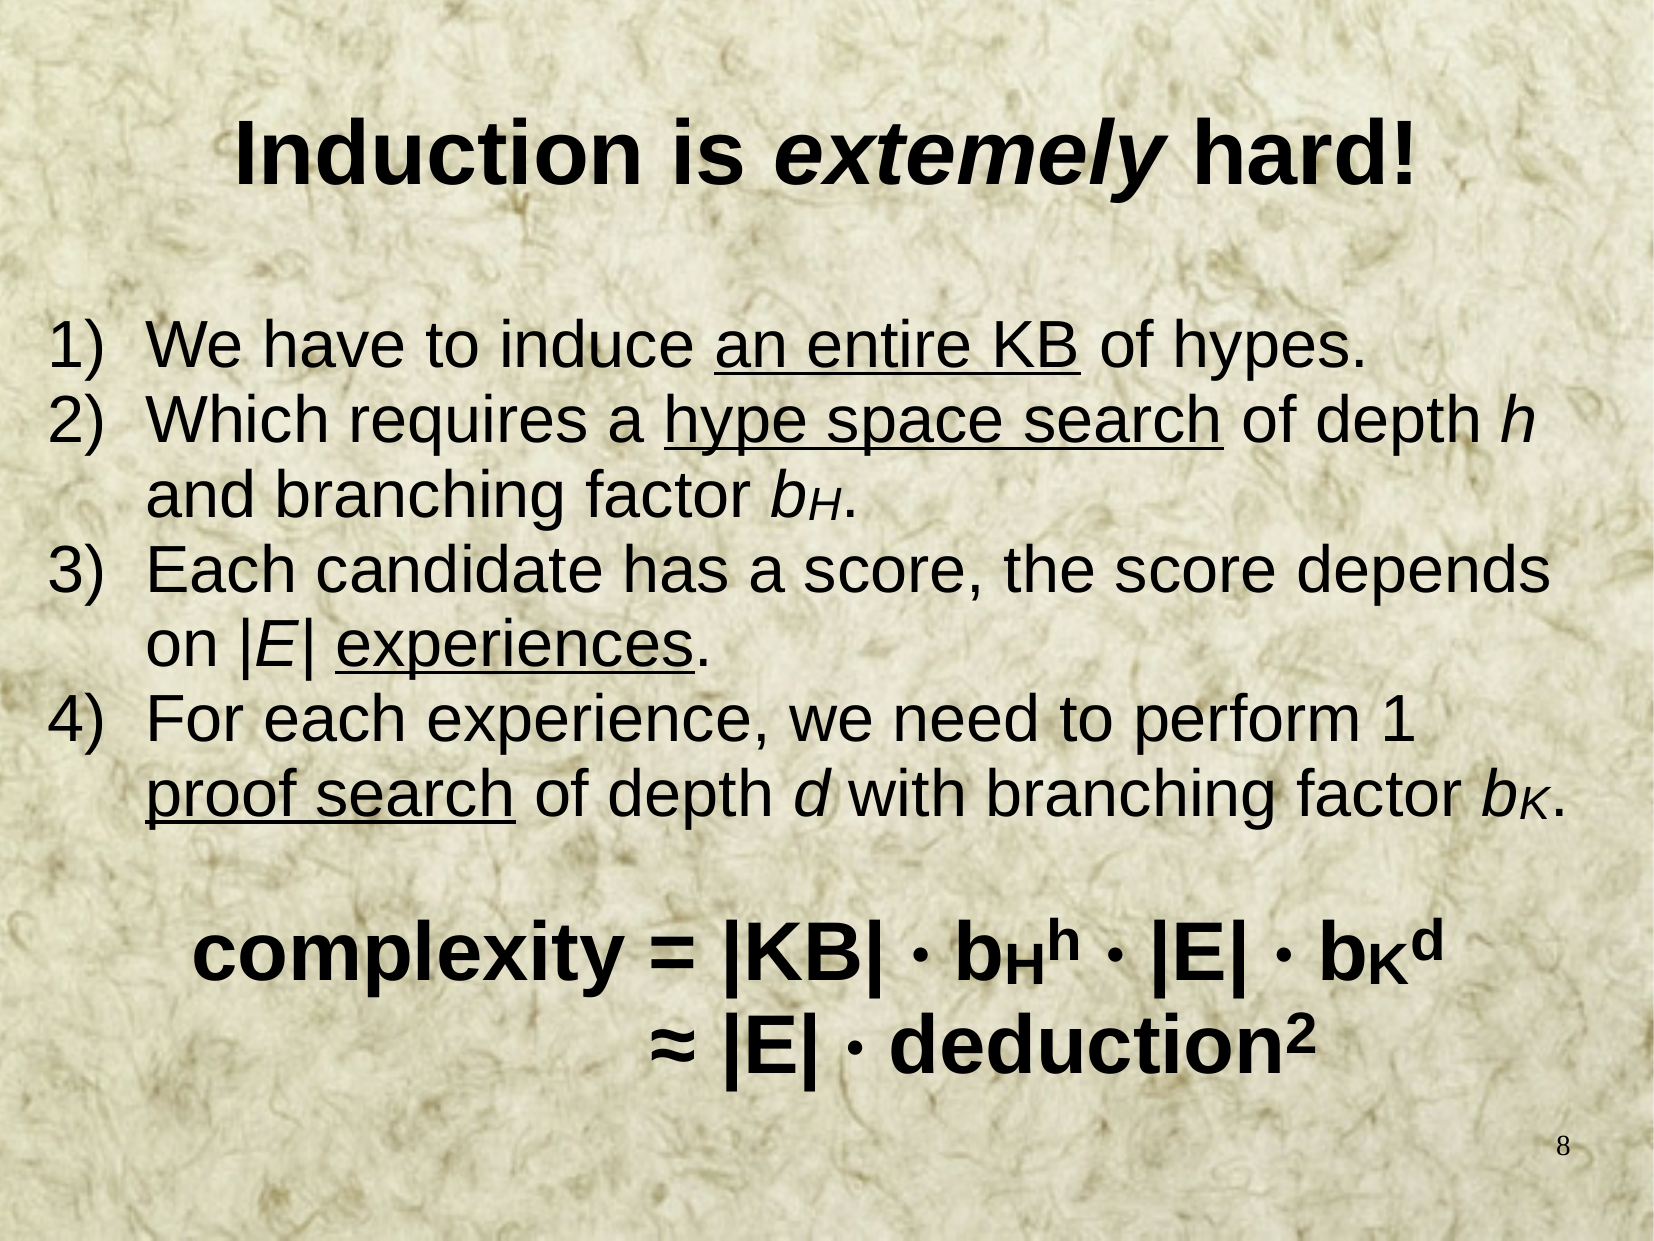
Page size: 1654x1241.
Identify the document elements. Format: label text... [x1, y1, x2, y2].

picture [0, 0, 1654, 1241]
title Induction is extemely hard! [82, 49, 1571, 257]
subtitle We have to induce an entire KB of hypes. Which requires a hype space search of depth h and branching factor bH. Each candidate has a score, the score depends on |E| experiences. For each experience, we need to perform 1 proof search of depth d with branching factor bK. complexity = |KB| ● bHh ● |E| ● bKd ≈ |E| ● deduction2 [47, 279, 1589, 1120]
